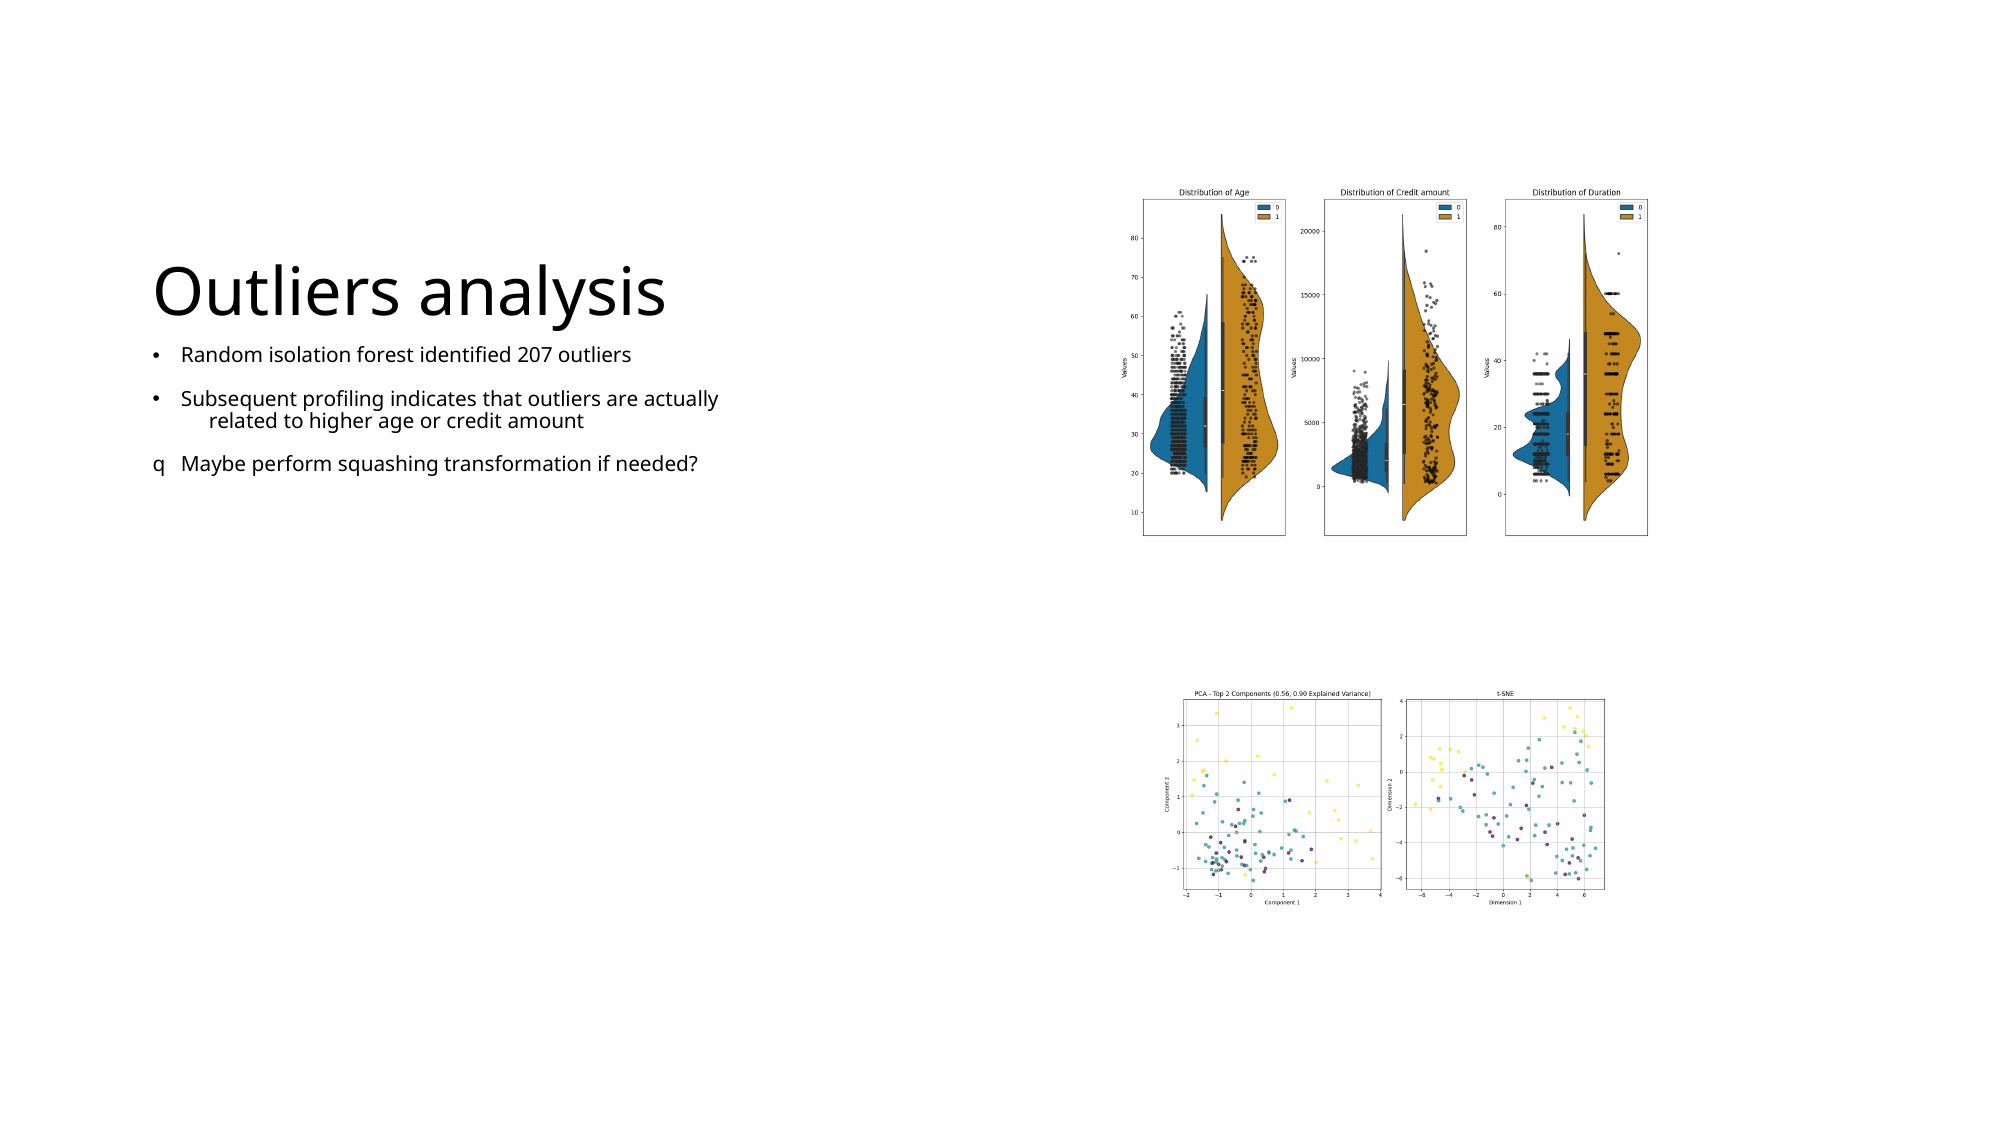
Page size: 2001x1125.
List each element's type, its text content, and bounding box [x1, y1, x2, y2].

title Outliers analysis [137, 75, 783, 337]
list Random isolation forest identified 207 outliers Subsequent profiling indicates that outliers are actually related to higher age or credit amount Maybe perform squashing transformation if needed? [137, 337, 783, 763]
picture [1159, 619, 1610, 976]
picture [1115, 149, 1654, 575]
